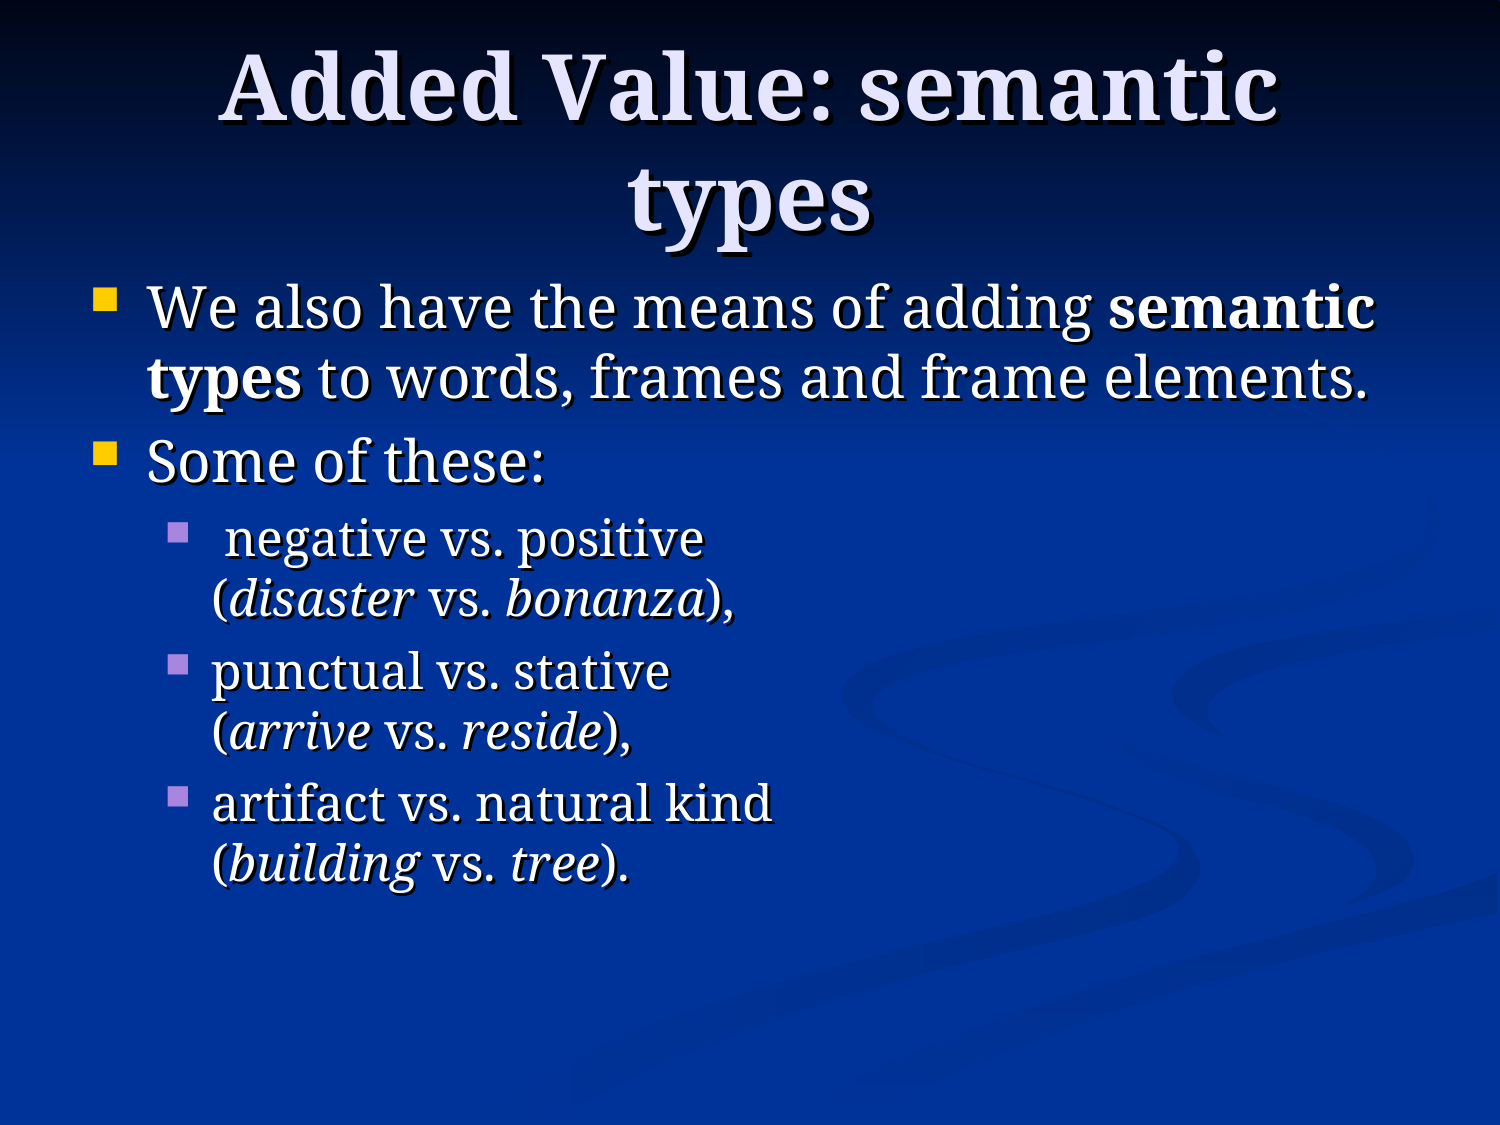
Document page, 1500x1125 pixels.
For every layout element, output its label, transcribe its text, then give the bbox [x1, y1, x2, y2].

title Added Value: semantic types [75, 45, 1426, 233]
list We also have the means of adding semantic types to words, frames and frame elements. Some of these: negative vs. positive (disaster vs. bonanza), punctual vs. stative (arrive vs. reside), artifact vs. natural kind (building vs. tree). [75, 262, 1426, 1001]
